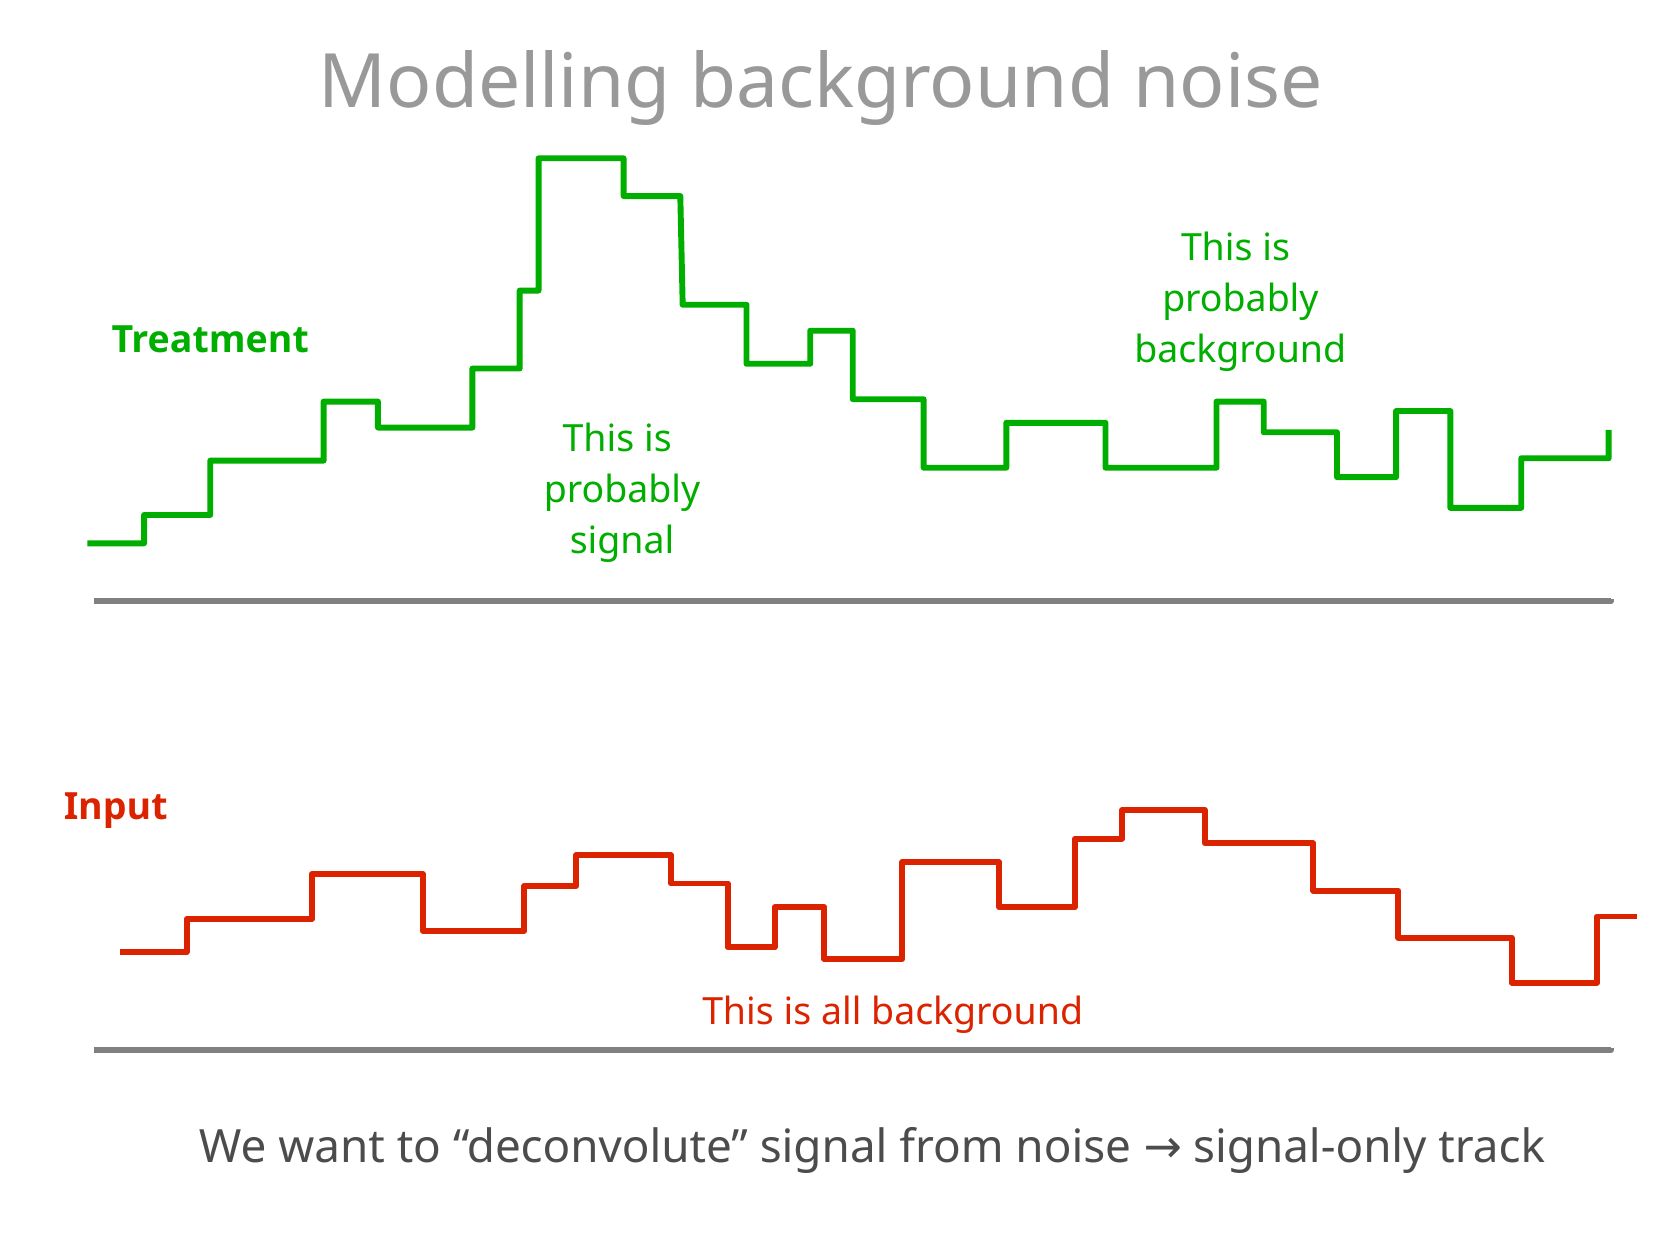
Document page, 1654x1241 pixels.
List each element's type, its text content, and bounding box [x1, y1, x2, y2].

text_box This is probably background [1119, 212, 1359, 382]
text_box This is all background [687, 977, 1094, 1044]
text_box Treatment [96, 304, 327, 371]
text_box This is probably signal [529, 403, 716, 573]
text_box Input [49, 772, 181, 839]
title Modelling background noise [76, 2, 1565, 154]
text_box We want to “deconvolute” signal from noise → signal-only track [184, 1106, 1590, 1184]
